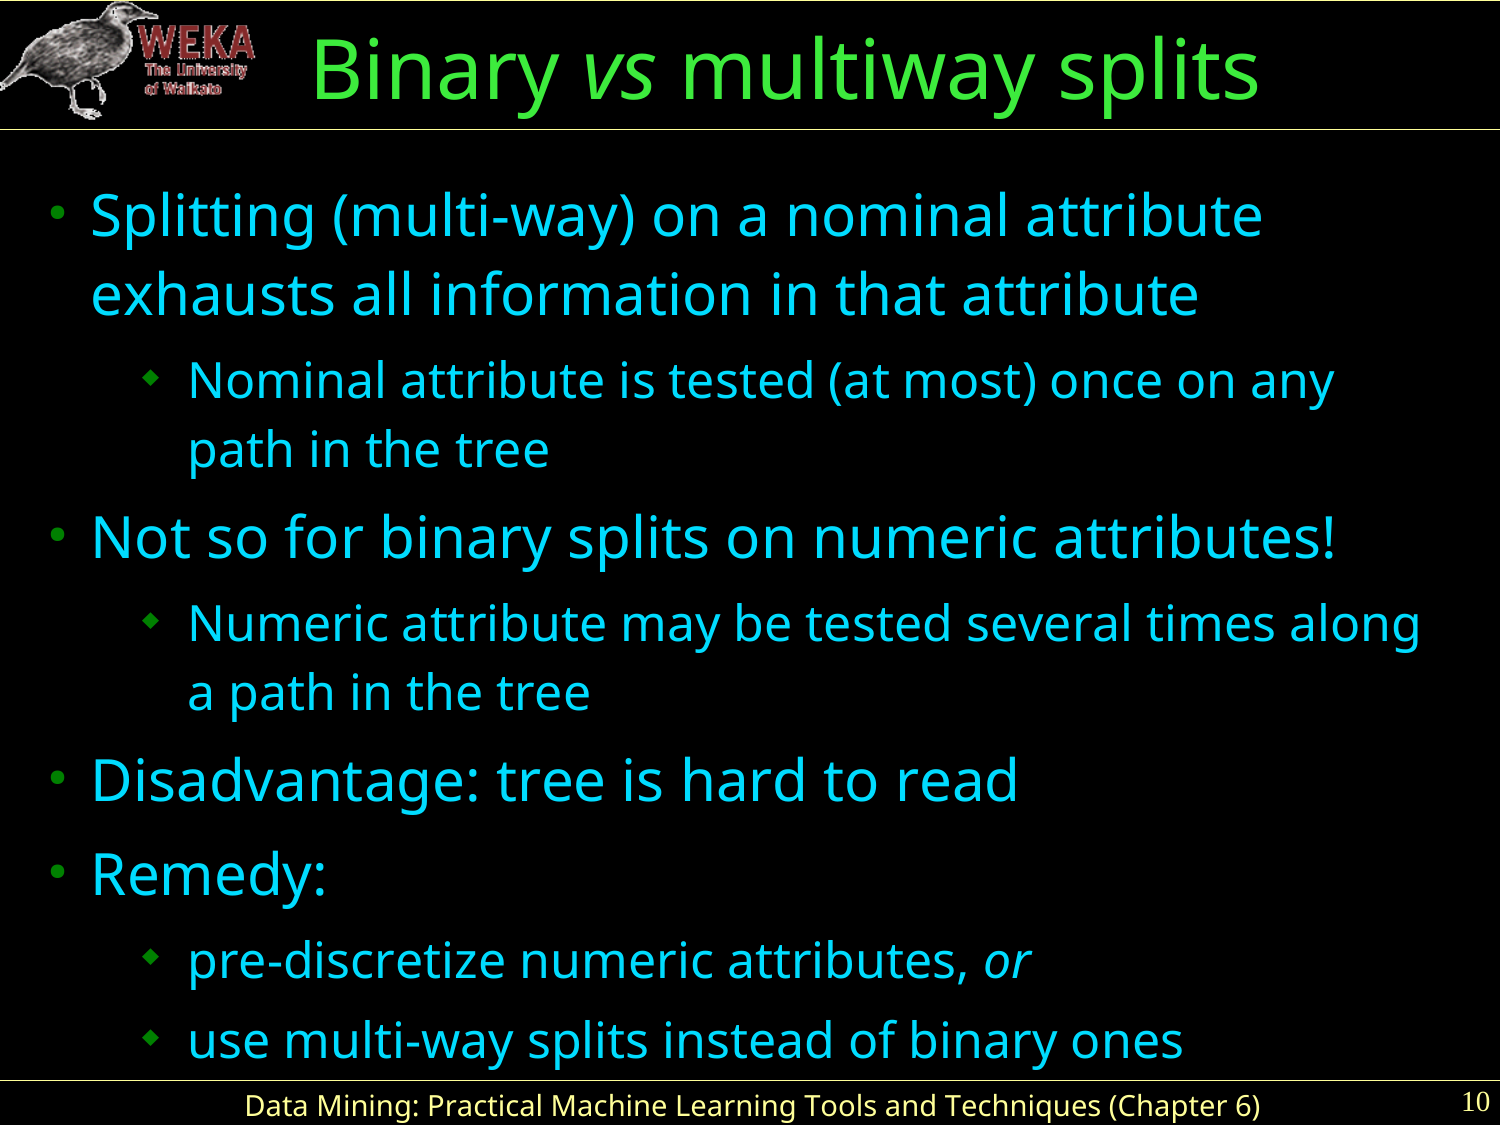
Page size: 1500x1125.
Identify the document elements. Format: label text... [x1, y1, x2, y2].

picture [0, 1, 266, 129]
title Binary vs multiway splits [295, 0, 1500, 148]
list Splitting (multi-way) on a nominal attribute exhausts all information in that attribute Nominal attribute is tested (at most) once on any path in the tree Not so for binary splits on numeric attributes! Numeric attribute may be tested several times along a path in the tree Disadvantage: tree is hard to read Remedy: pre-discretize numeric attributes, or use multi-way splits instead of binary ones [33, 167, 1460, 994]
